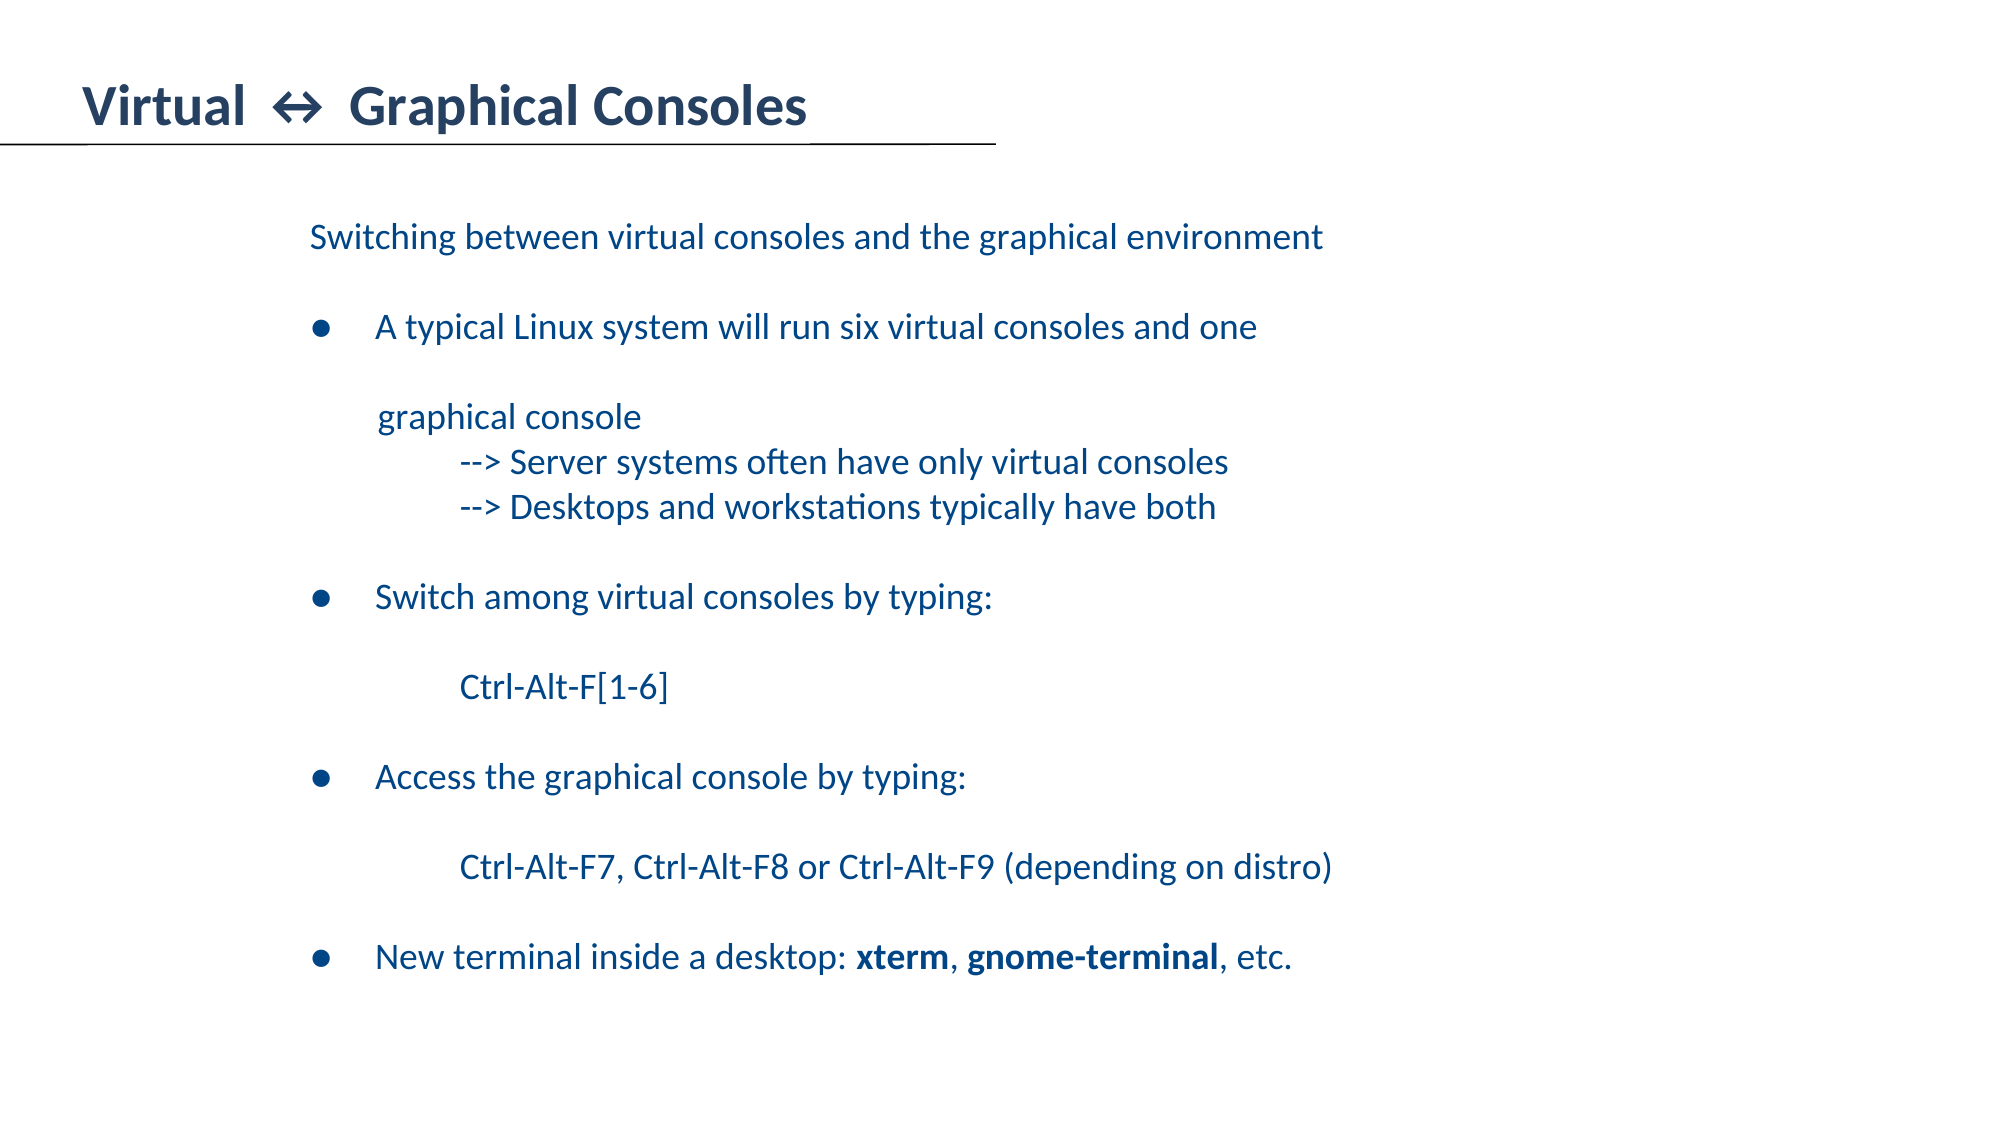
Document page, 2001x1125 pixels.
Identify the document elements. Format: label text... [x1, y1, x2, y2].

text_box Virtual ↔ Graphical Consoles [67, 59, 1118, 146]
text_box Switching between virtual consoles and the graphical environment ● A typical Linux system will run six virtual consoles and one graphical console --> Server systems often have only virtual consoles --> Desktops and workstations typically have both ● Switch among virtual consoles by typing: Ctrl-Alt-F[1-6] ● Access the graphical console by typing: Ctrl-Alt-F7, Ctrl-Alt-F8 or Ctrl-Alt-F9 (depending on distro) ● New terminal inside a desktop: xterm, gnome-terminal, etc. [294, 160, 1690, 985]
